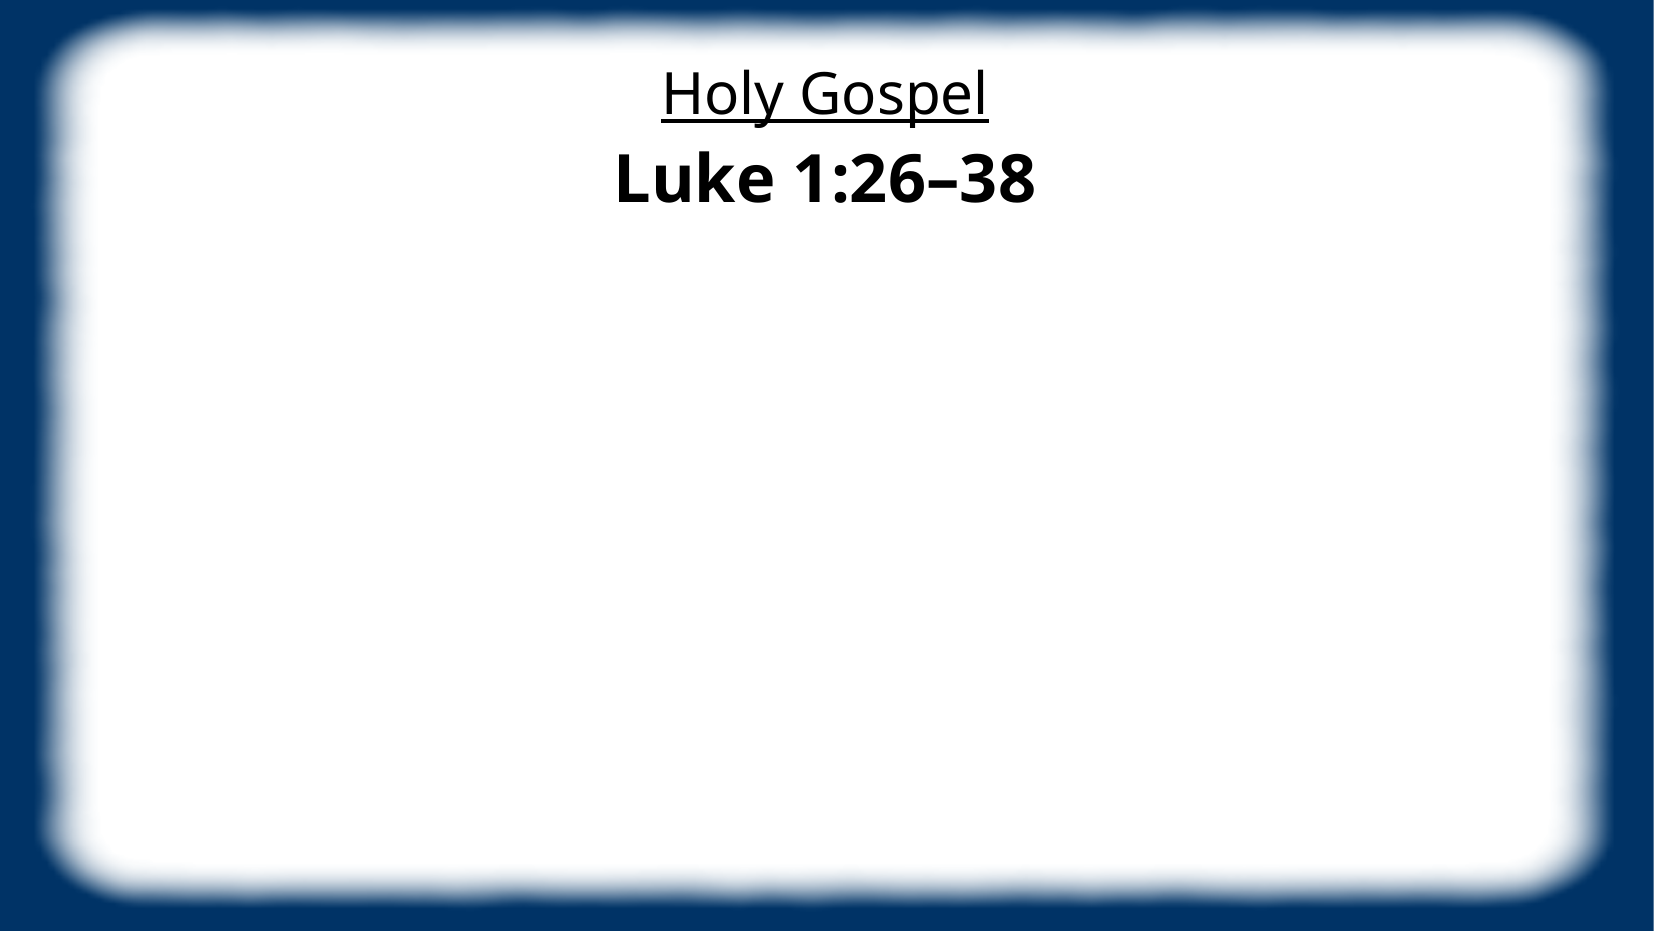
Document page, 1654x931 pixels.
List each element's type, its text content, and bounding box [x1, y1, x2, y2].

text_box Holy Gospel Luke 1:26–38 [60, 45, 1591, 226]
picture [0, 0, 1654, 931]
